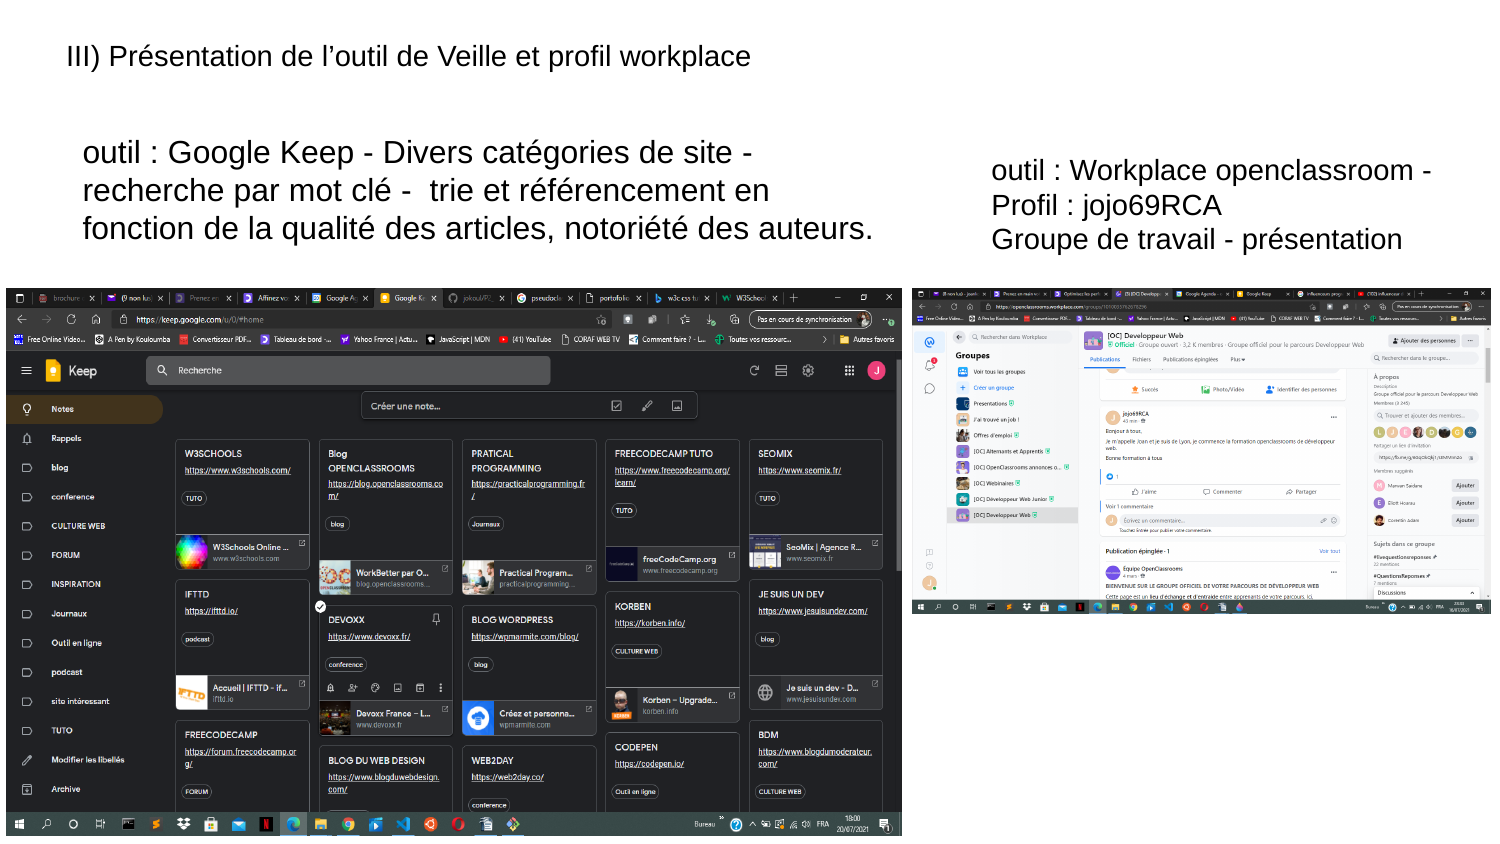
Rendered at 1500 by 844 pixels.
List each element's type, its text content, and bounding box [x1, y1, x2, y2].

picture [912, 288, 1491, 614]
picture [6, 288, 902, 836]
text_box outil : Workplace openclassroom - Profil : jojo69RCA Groupe de travail - présentation [976, 135, 1472, 271]
title III) Présentation de l’outil de Veille et profil workplace [51, 22, 1449, 117]
list outil : Google Keep - Divers catégories de site - recherche par mot clé - trie et référencement en fonction de la qualité des articles, notoriété des auteurs. [67, 116, 902, 279]
